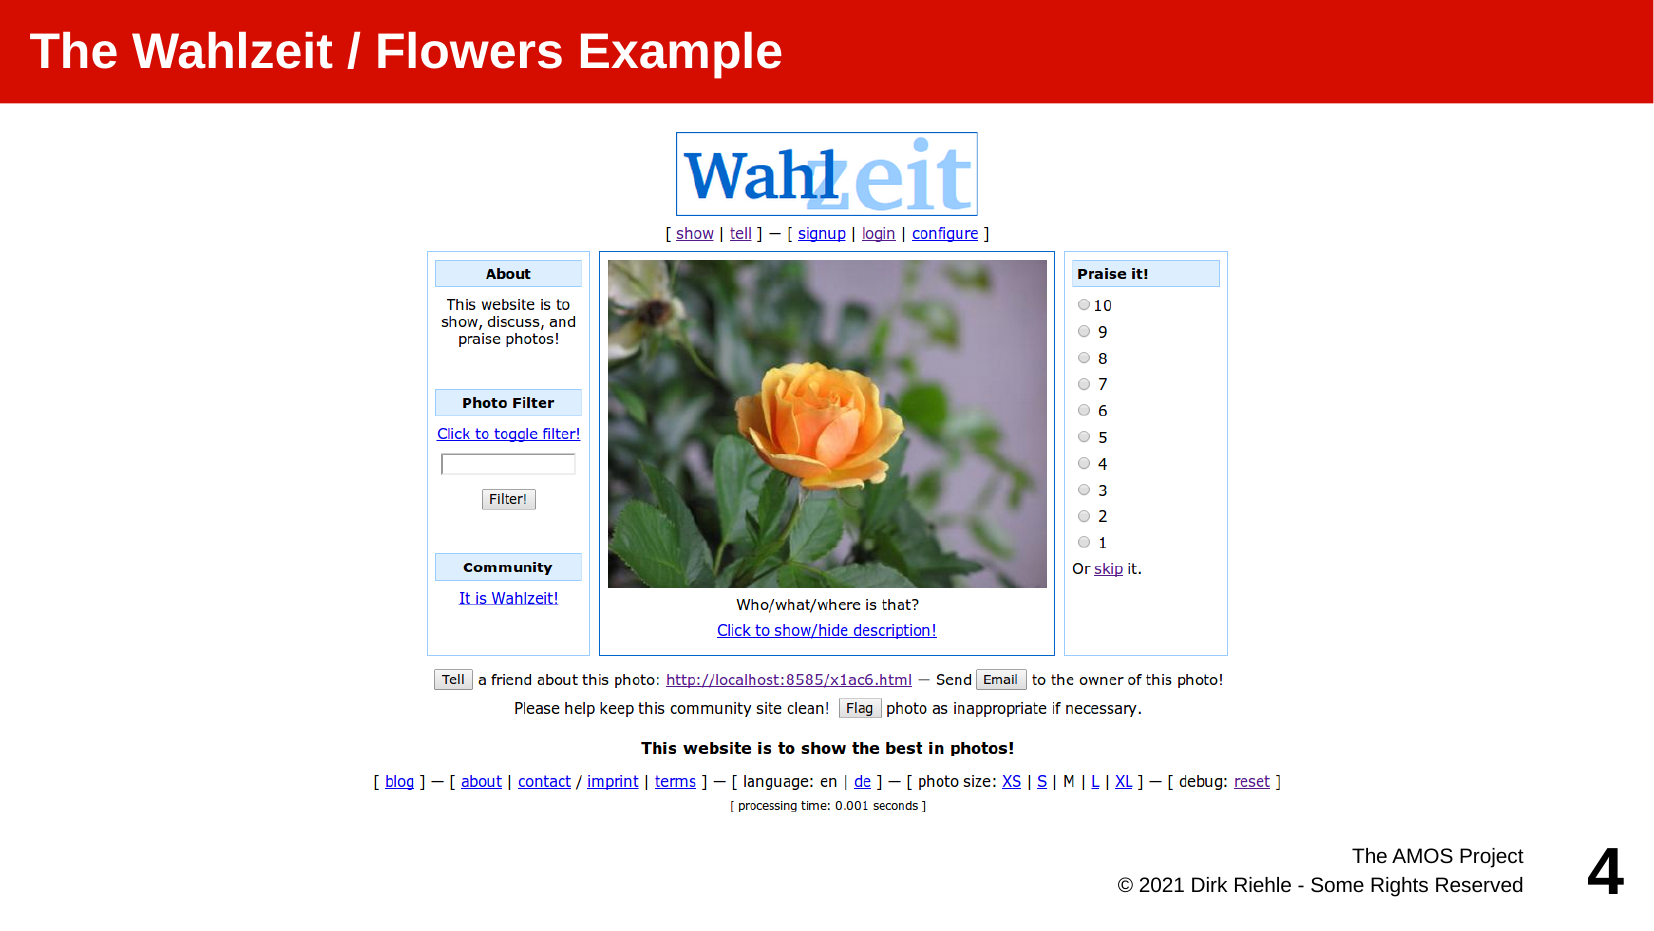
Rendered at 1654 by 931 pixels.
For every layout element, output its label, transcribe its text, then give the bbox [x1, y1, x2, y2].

picture [374, 132, 1280, 813]
title The Wahlzeit / Flowers Example [0, 0, 1654, 104]
